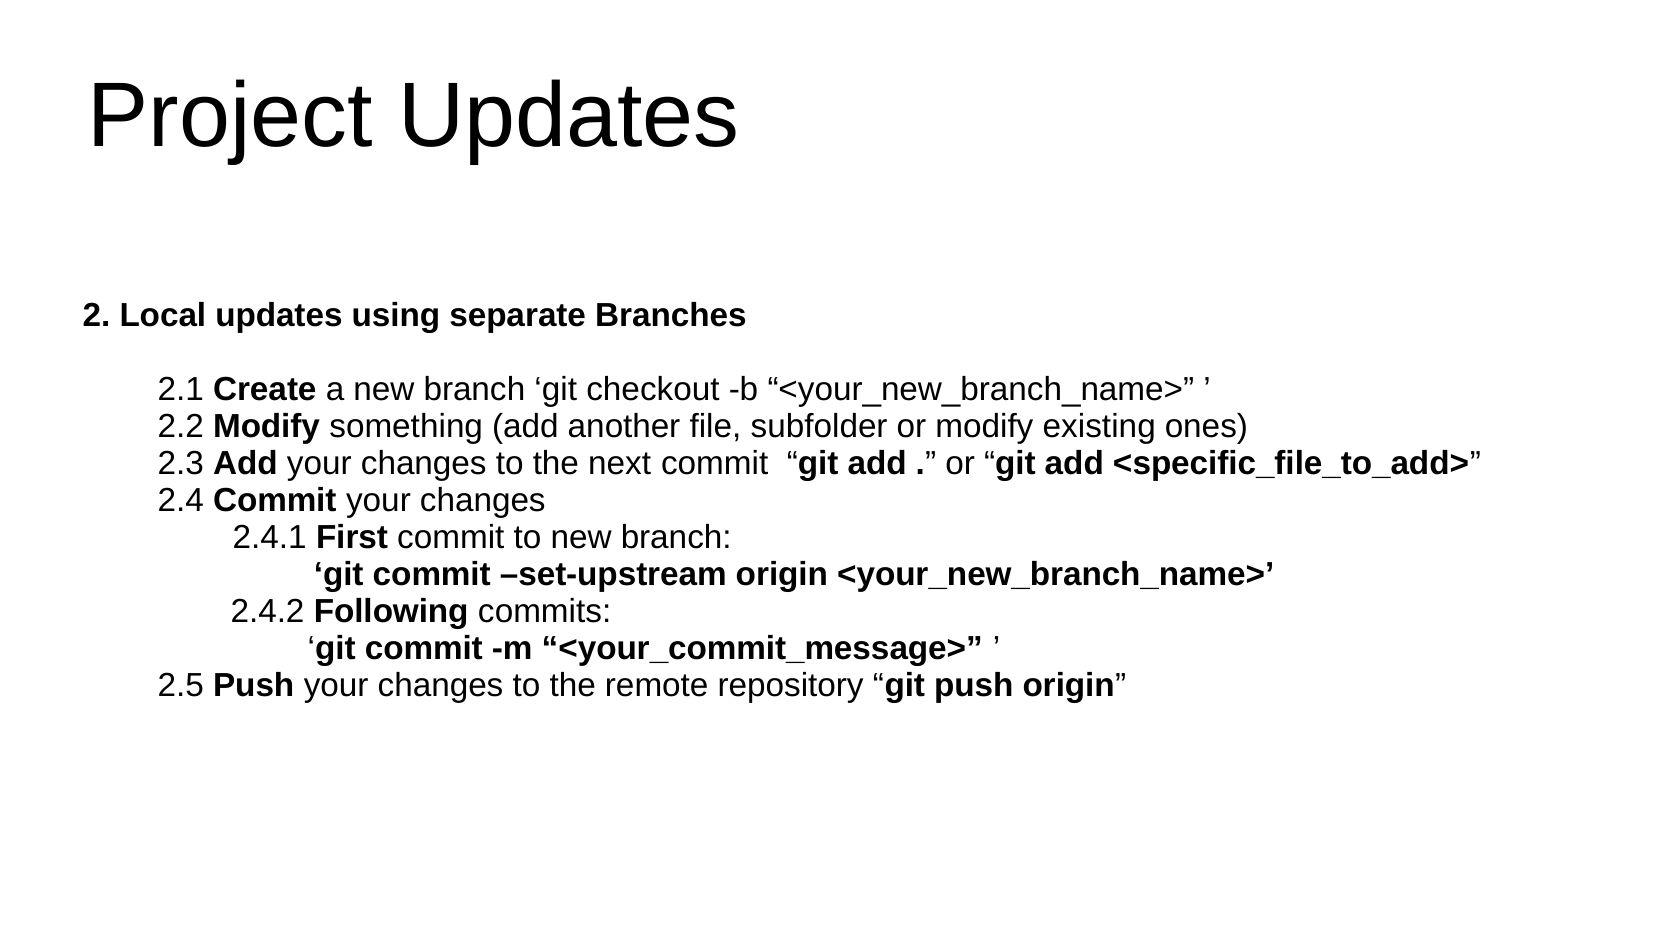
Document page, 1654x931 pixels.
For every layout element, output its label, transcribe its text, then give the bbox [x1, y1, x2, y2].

title Project Updates [82, 37, 746, 193]
subtitle 2. Local updates using separate Branches 2.1 Create a new branch ‘git checkout -b “<your_new_branch_name>” ’ 2.2 Modify something (add another file, subfolder or modify existing ones) 2.3 Add your changes to the next commit “git add .” or “git add <specific_file_to_add>” 2.4 Commit your changes 2.4.1 First commit to new branch: ‘git commit –set-upstream origin <your_new_branch_name>’ 2.4.2 Following commits: ‘git commit -m “<your_commit_message>” ’ 2.5 Push your changes to the remote repository “git push origin” [82, 230, 1571, 770]
